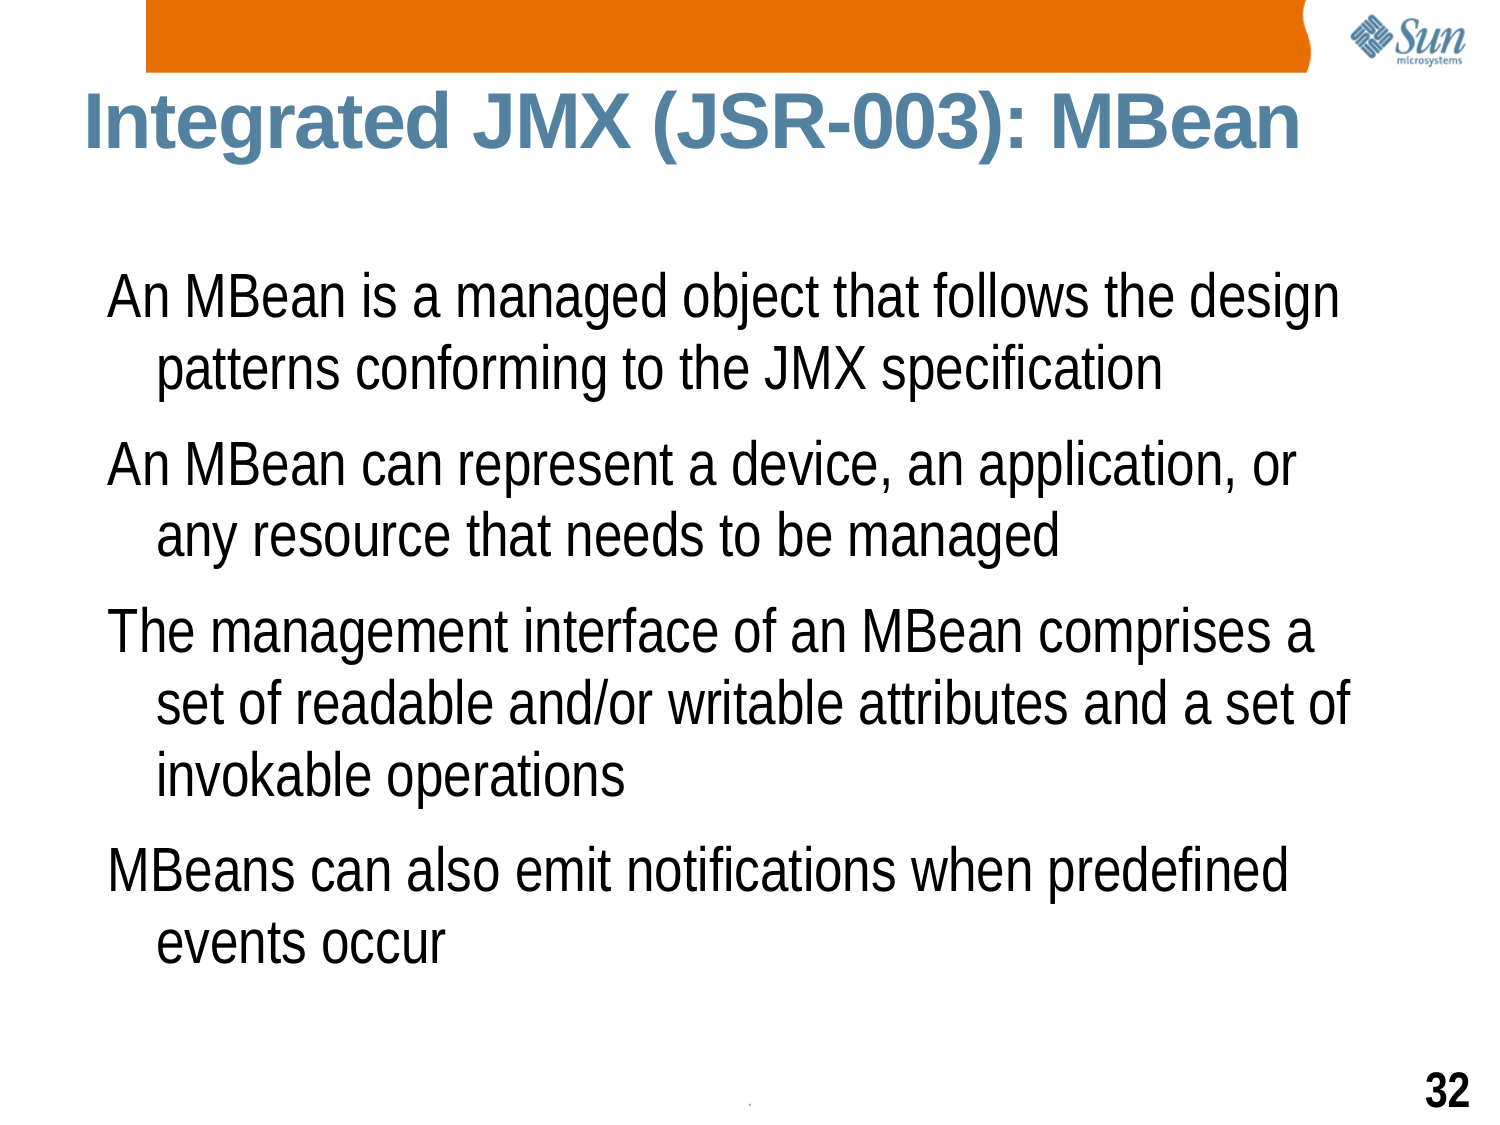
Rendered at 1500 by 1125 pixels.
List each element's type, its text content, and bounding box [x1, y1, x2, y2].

list An MBean is a managed object that follows the design patterns conforming to the JMX specification An MBean can represent a device, an application, or any resource that needs to be managed The management interface of an MBean comprises a set of readable and/or writable attributes and a set of invokable operations MBeans can also emit notifications when predefined events occur [88, 259, 1370, 1077]
title Integrated JMX (JSR-003): MBean [83, 84, 1446, 227]
picture [146, 0, 1500, 75]
